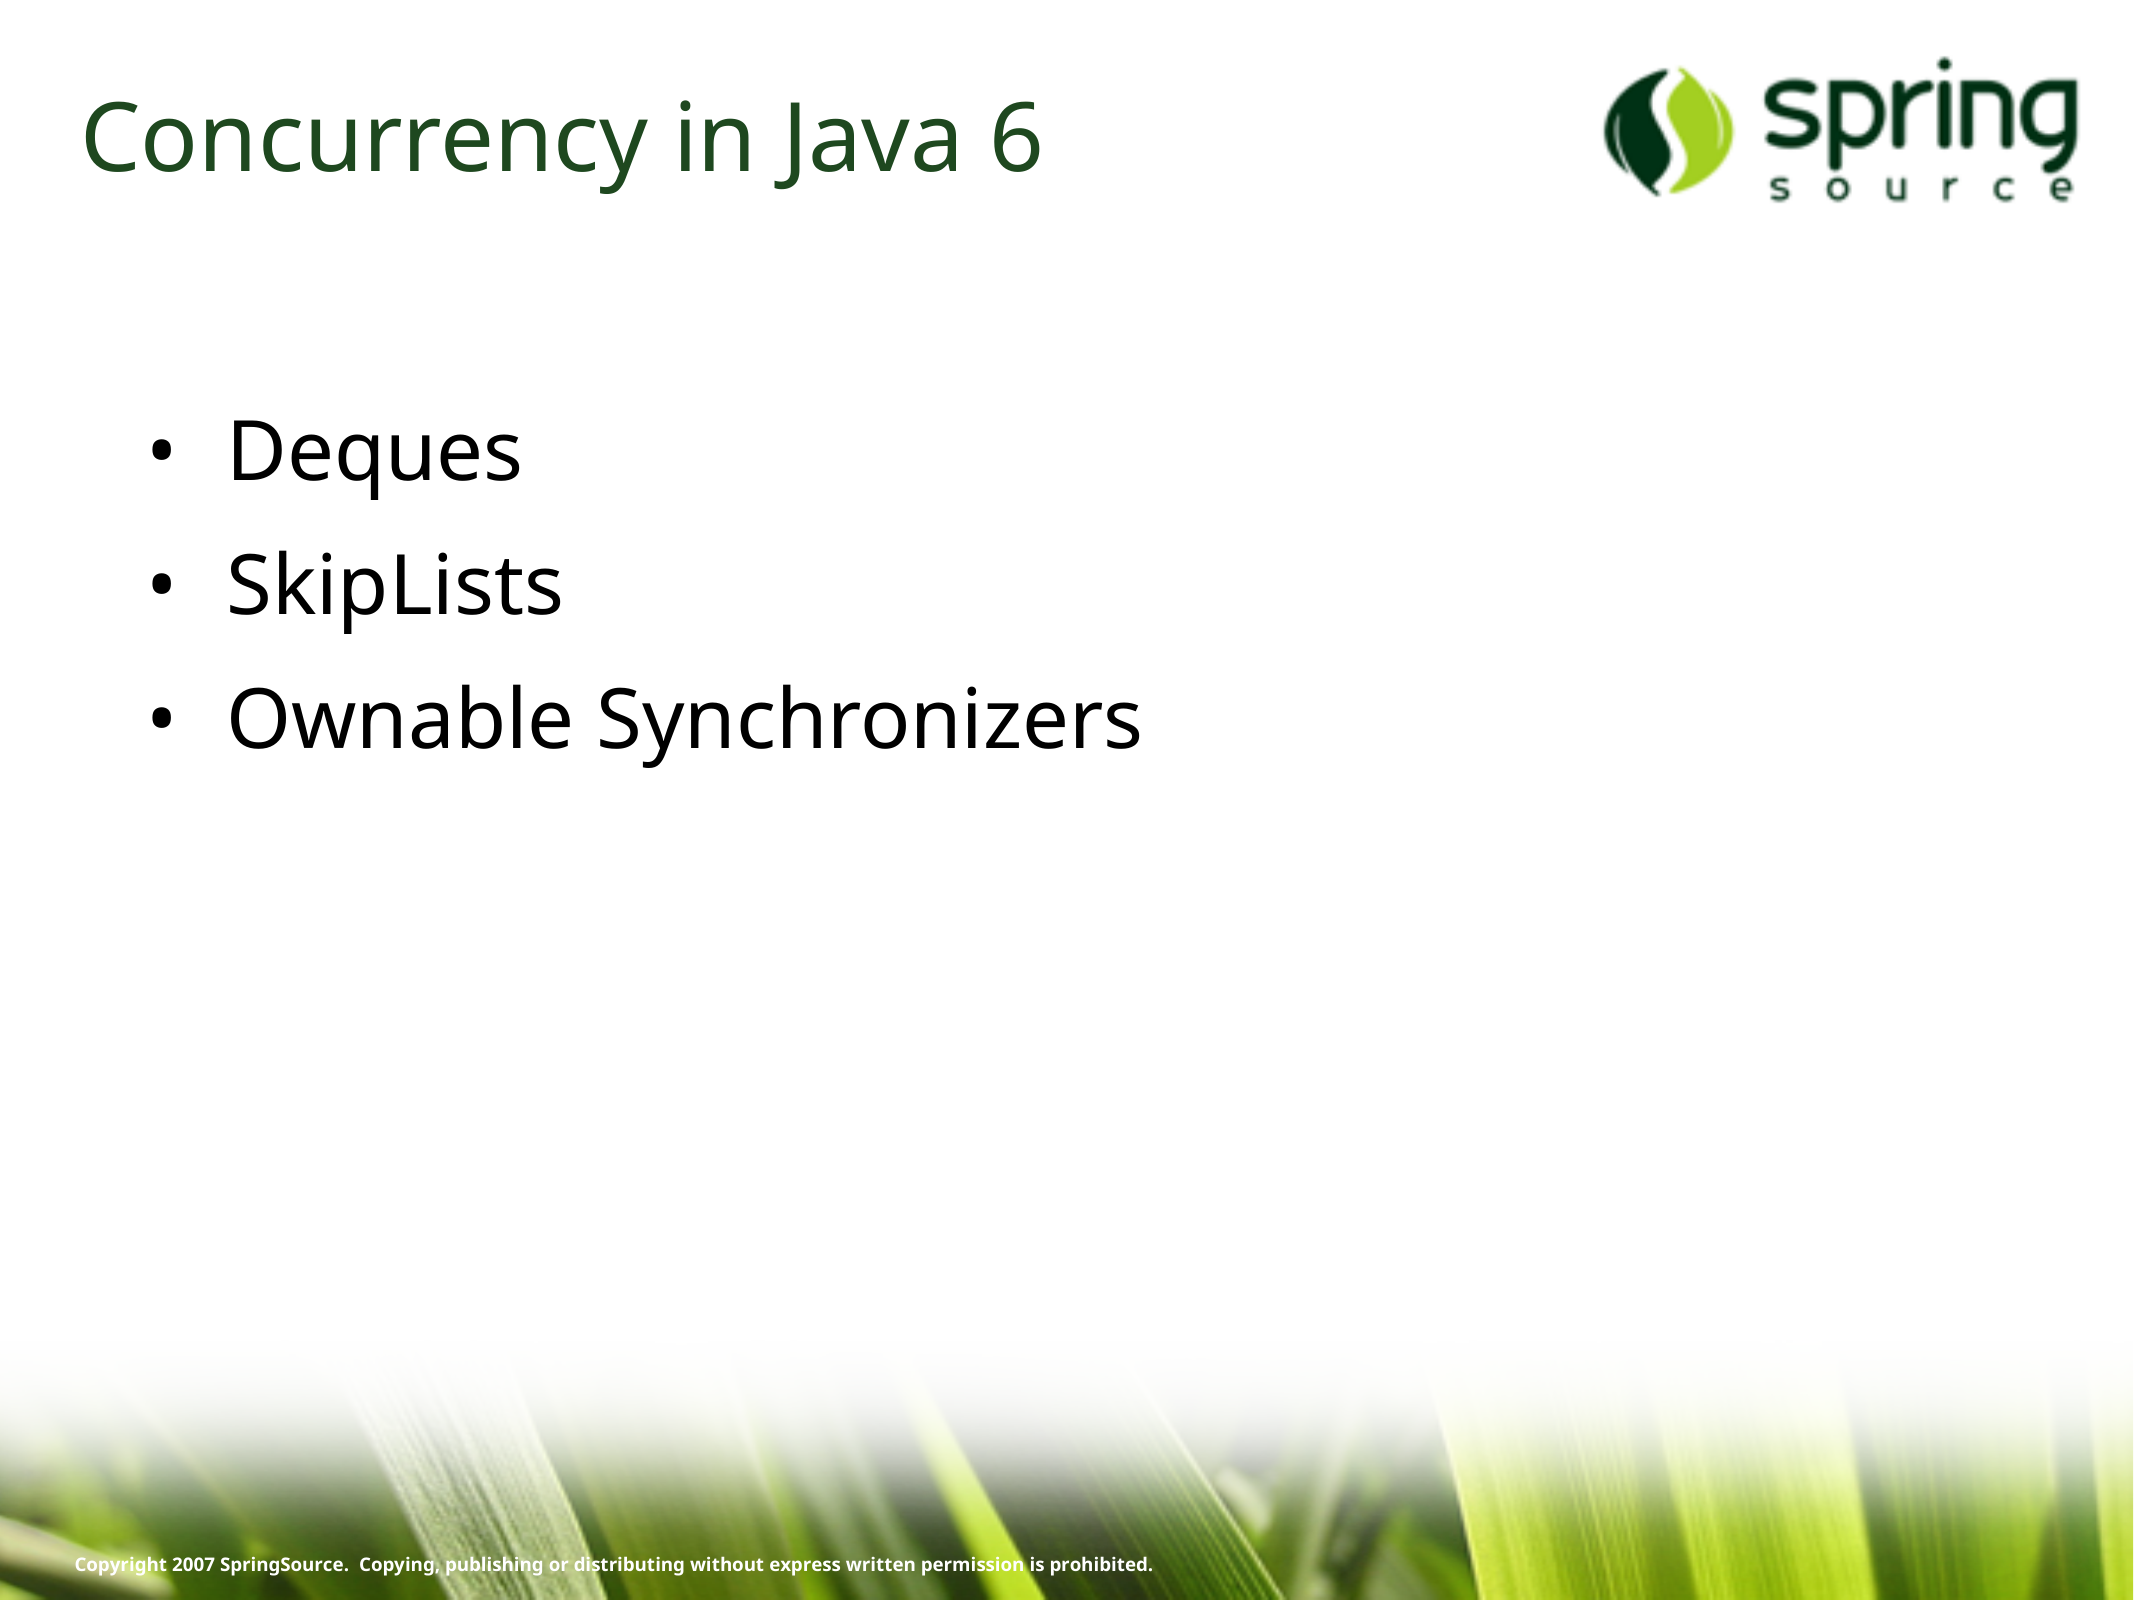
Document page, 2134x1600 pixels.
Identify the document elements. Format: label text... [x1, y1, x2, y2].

title Concurrency in Java 6 [80, 16, 1548, 253]
picture [1555, 46, 2134, 224]
list Deques SkipLists Ownable Synchronizers [146, 391, 1982, 1319]
picture [0, 1340, 2134, 1600]
